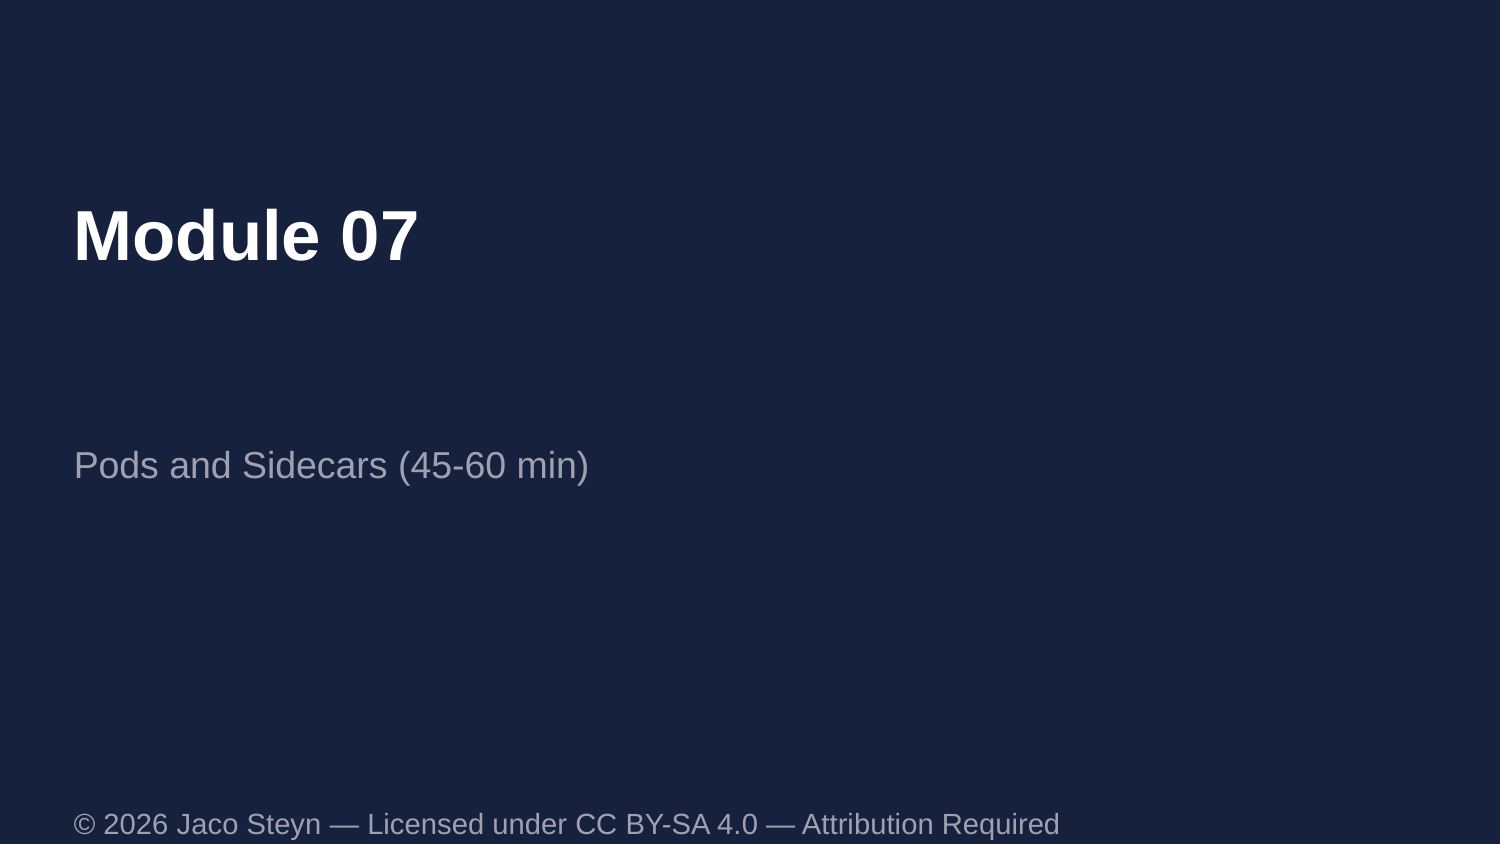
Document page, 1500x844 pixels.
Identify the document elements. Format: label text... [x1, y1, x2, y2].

text_box © 2026 Jaco Steyn — Licensed under CC BY-SA 4.0 — Attribution Required [59, 800, 1441, 836]
title Module 07 [59, 188, 1441, 426]
subtitle Pods and Sidecars (45-60 min) [59, 437, 1441, 532]
